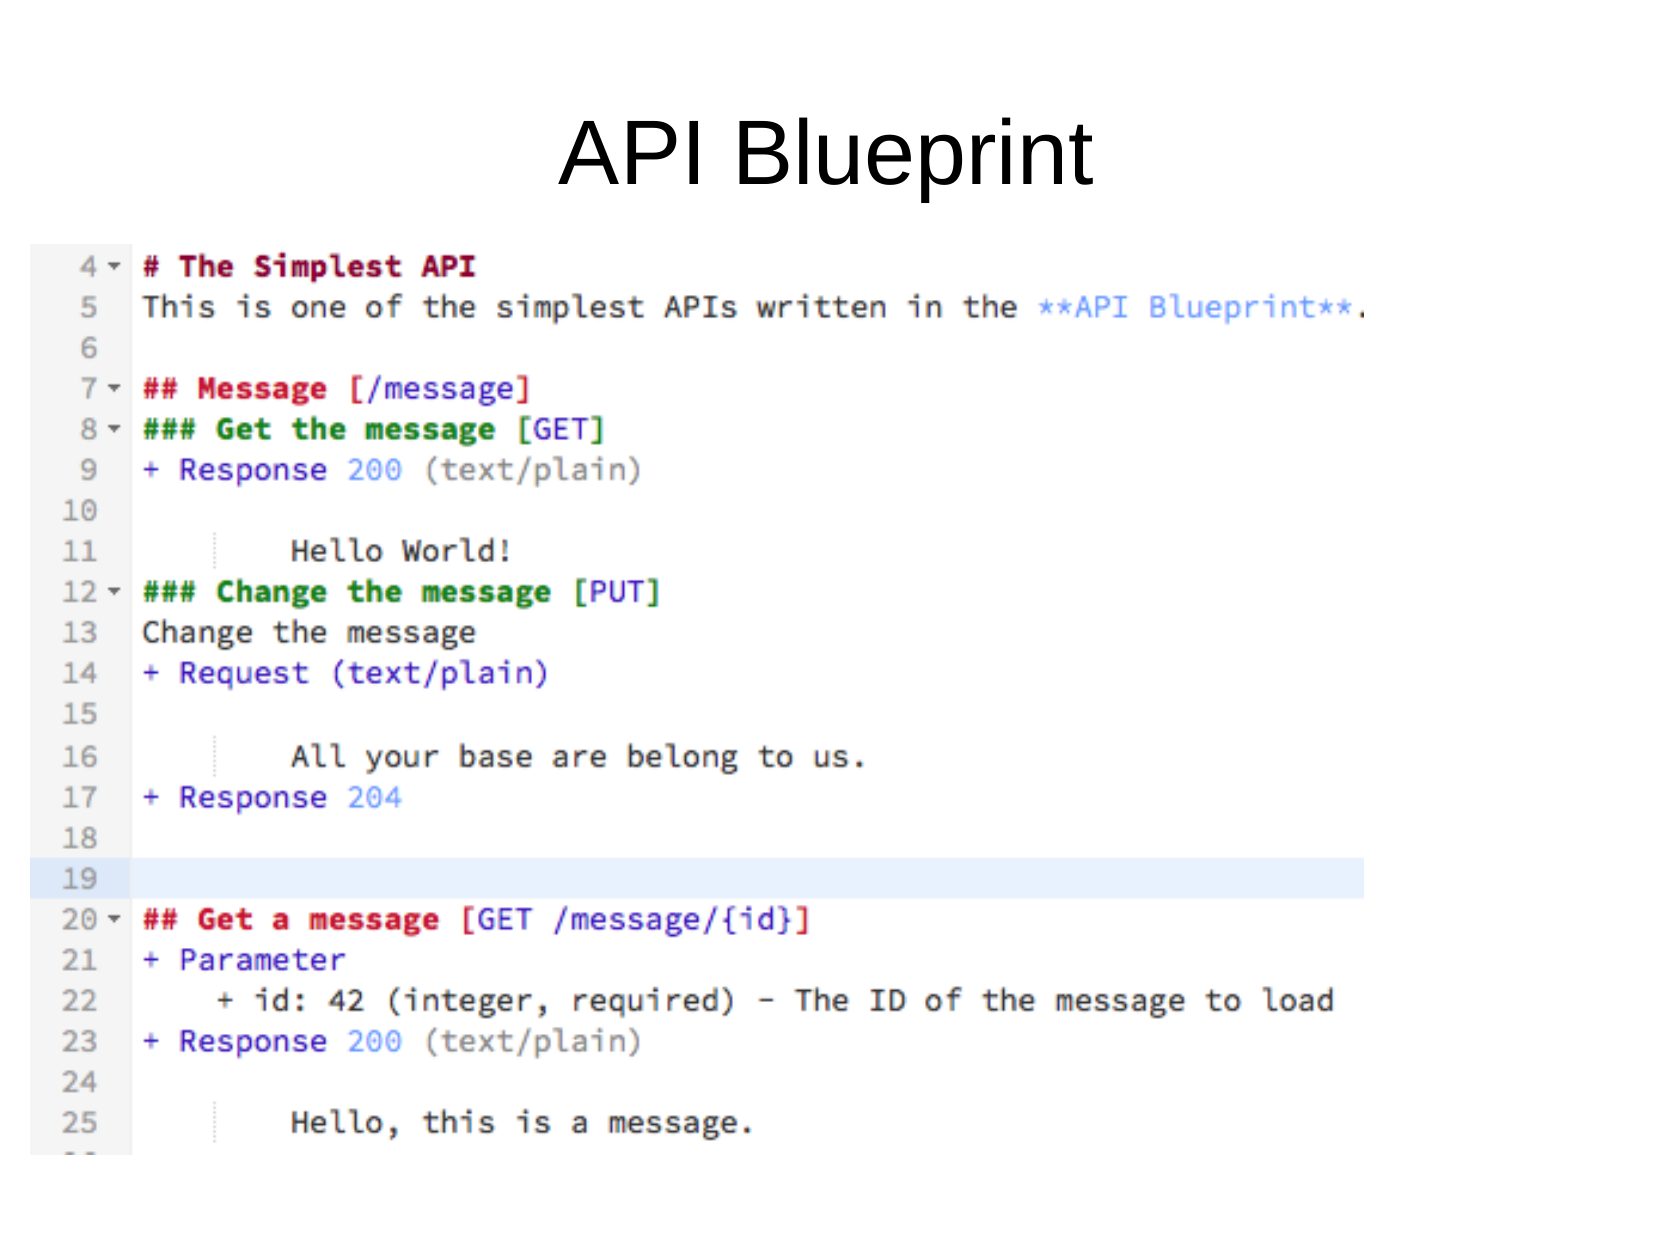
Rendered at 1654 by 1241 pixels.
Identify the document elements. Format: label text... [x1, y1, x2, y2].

picture [30, 244, 1364, 1156]
title API Blueprint [82, 49, 1571, 257]
